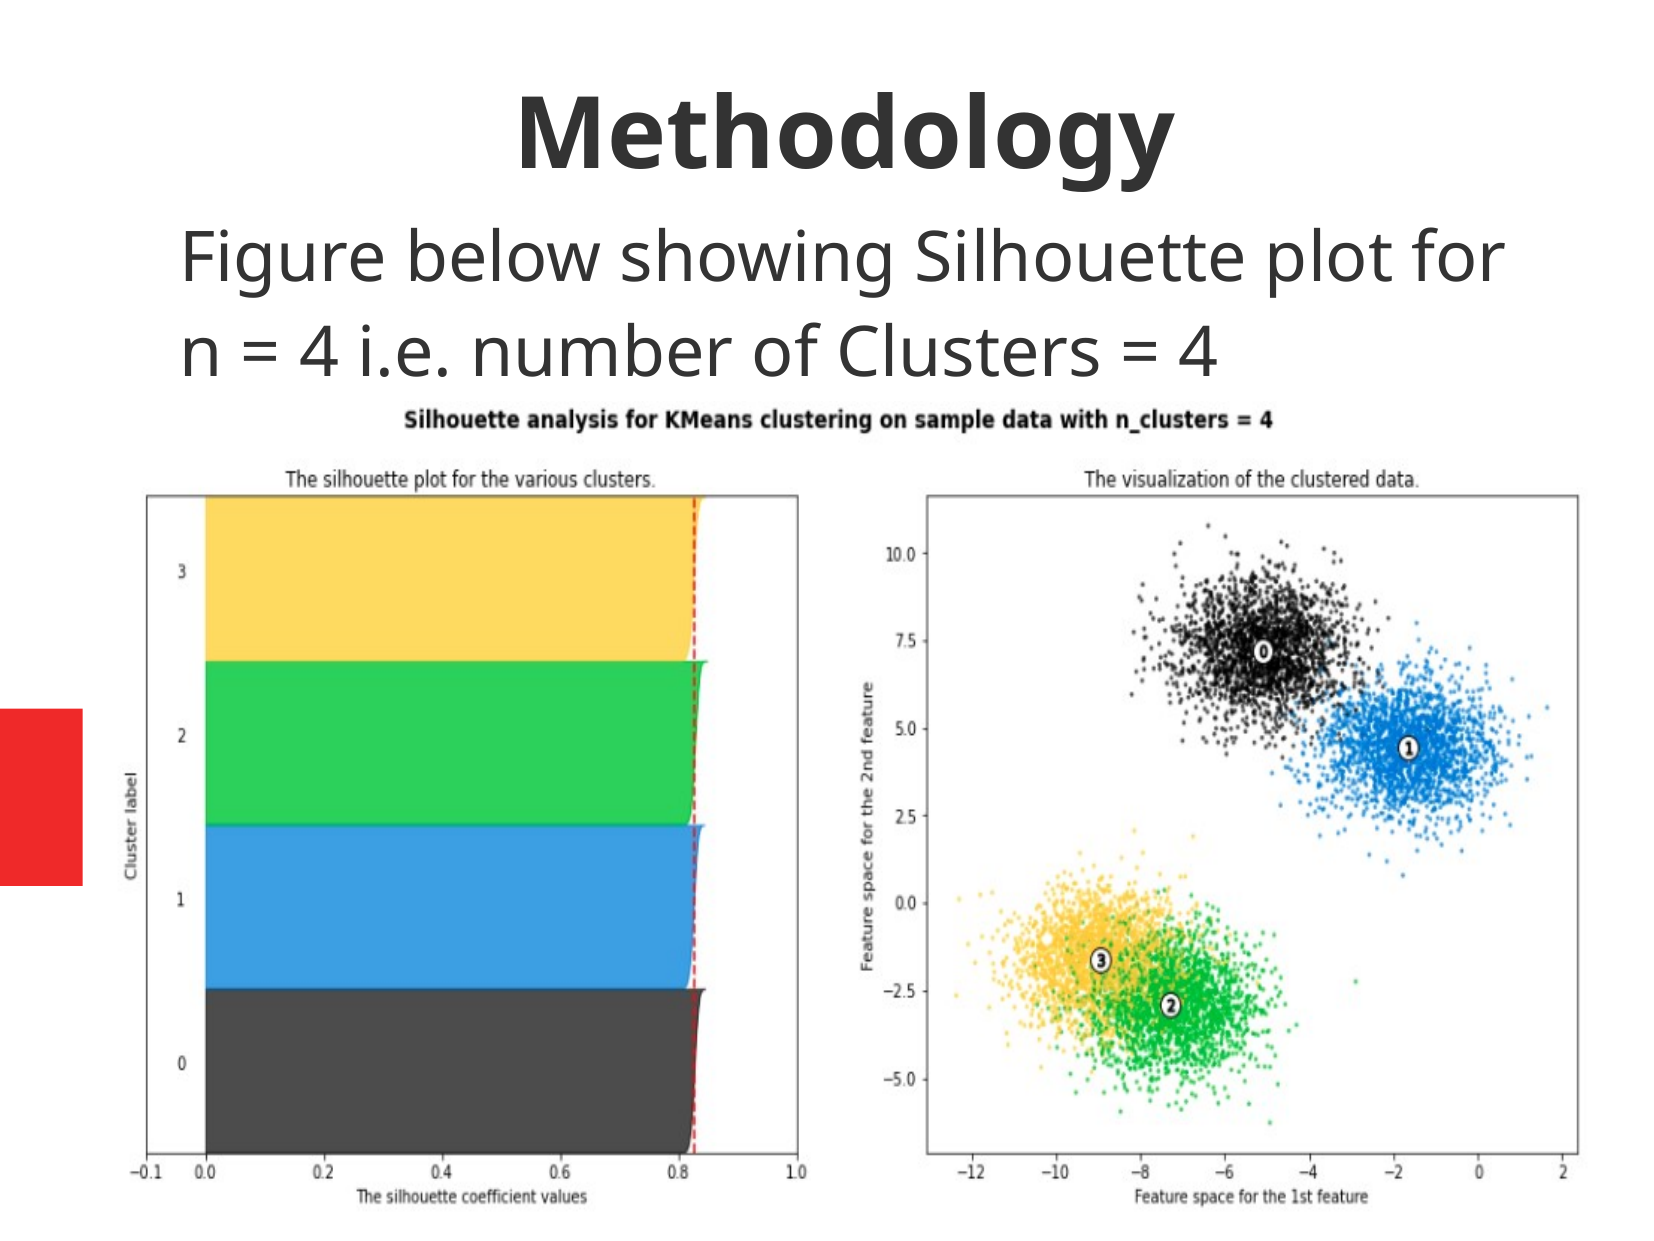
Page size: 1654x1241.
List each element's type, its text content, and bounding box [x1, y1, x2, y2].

picture [94, 401, 1607, 1217]
title Methodology [141, 47, 1548, 213]
list Figure below showing Silhouette plot for n = 4 i.e. number of Clusters = 4 [129, 206, 1536, 401]
